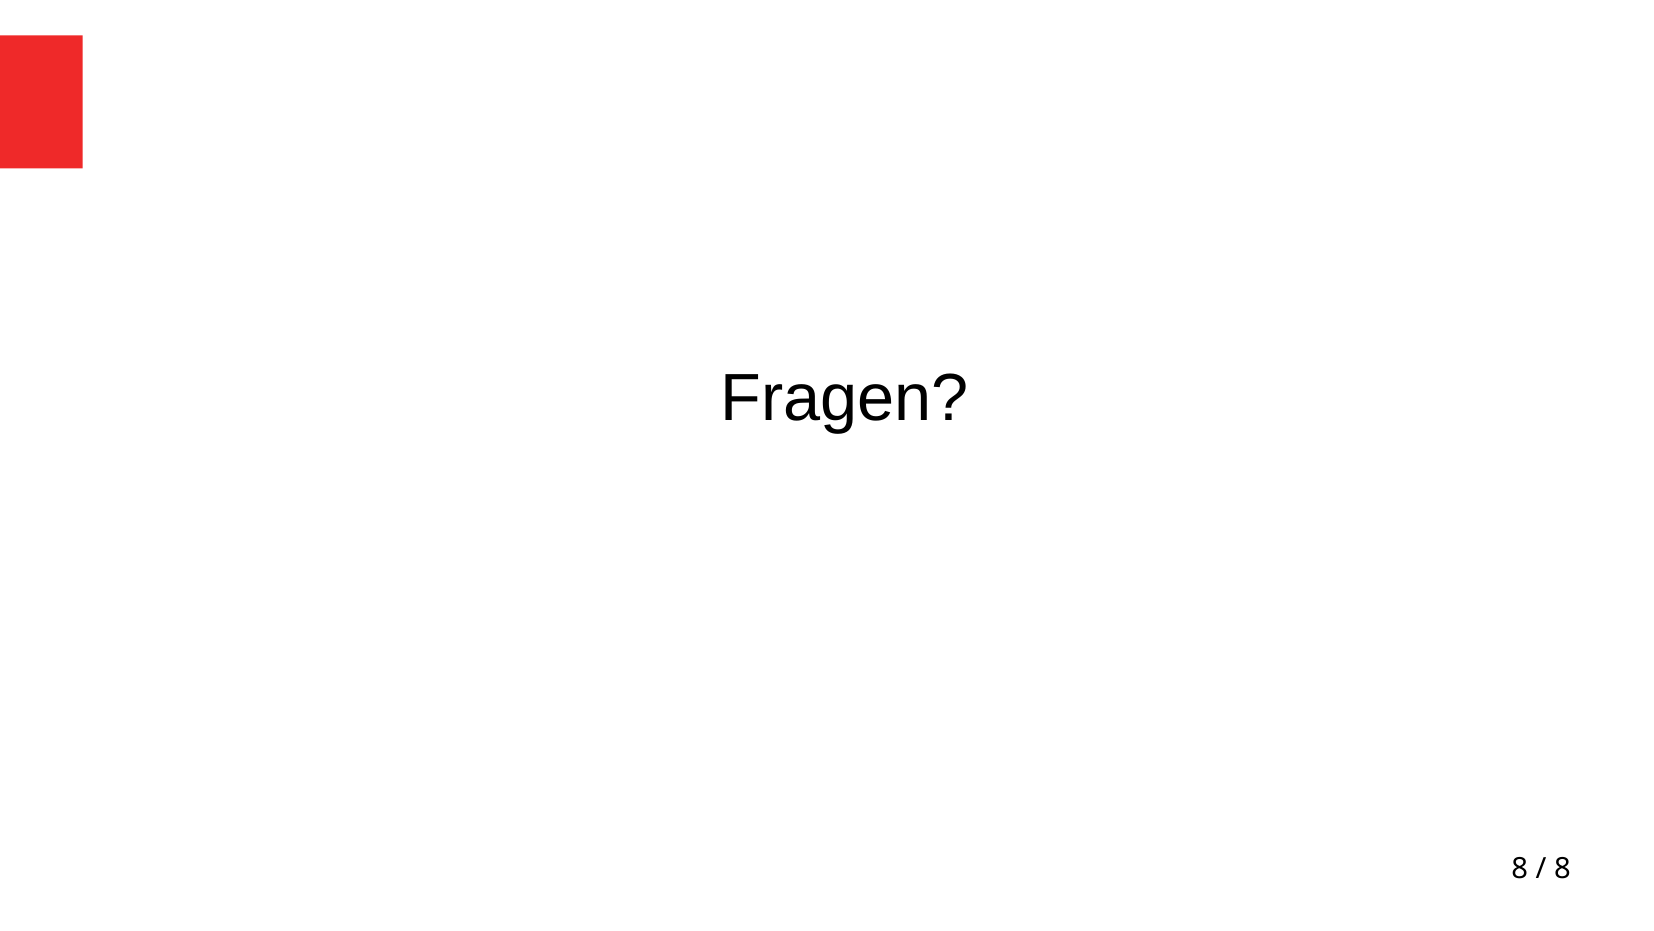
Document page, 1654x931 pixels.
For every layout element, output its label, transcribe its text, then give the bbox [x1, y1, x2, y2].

subtitle Fragen? [118, 37, 1571, 758]
